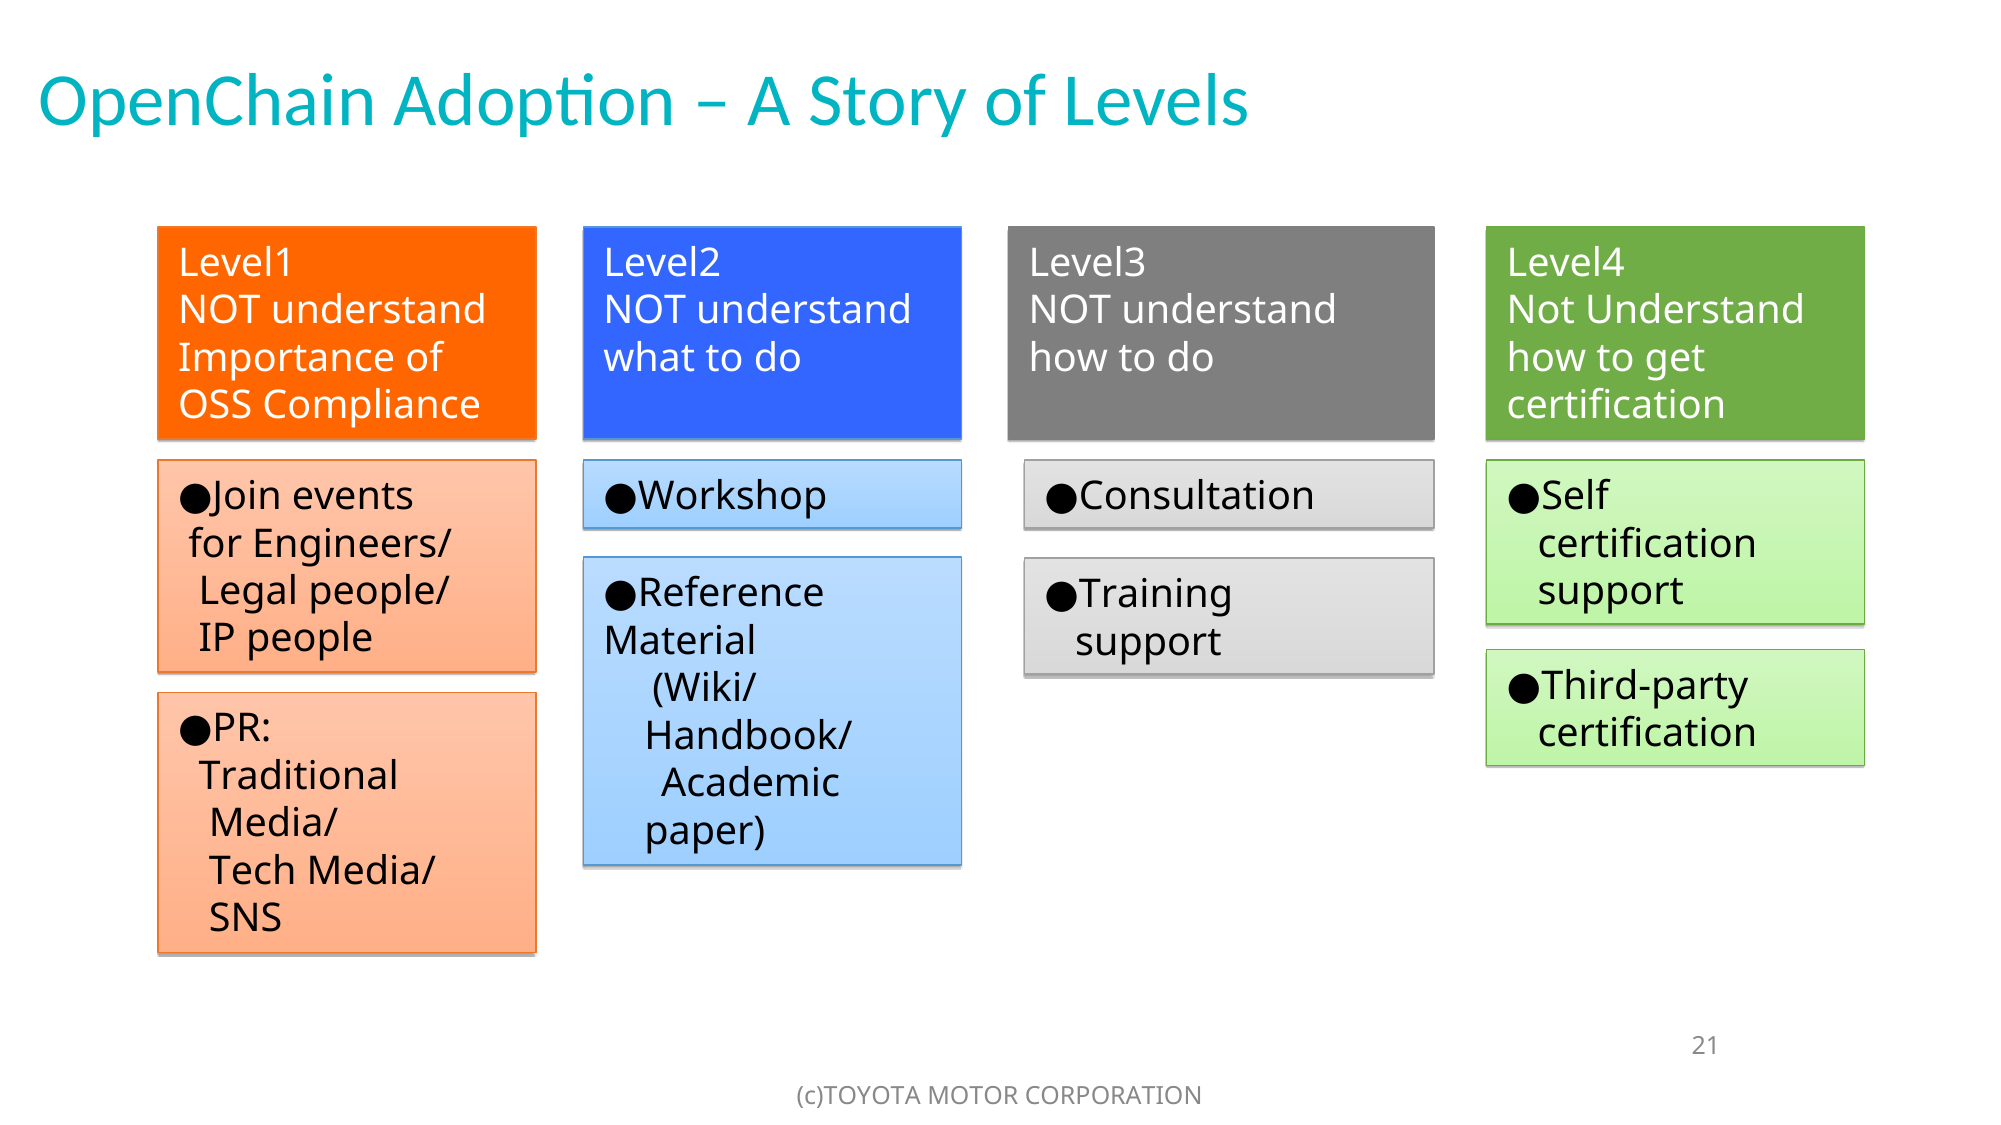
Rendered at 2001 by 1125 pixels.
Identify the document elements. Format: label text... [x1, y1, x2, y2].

text_box Level3 NOT understand how to do [1008, 227, 1434, 440]
text_box (c)TOYOTA MOTOR CORPORATION [662, 1065, 1338, 1125]
text_box ●Workshop [583, 459, 962, 529]
text_box Level1 NOT understand Importance of OSS Compliance [158, 227, 537, 440]
text_box ●Join events for Engineers/ Legal people/ IP people [158, 459, 537, 673]
text_box ●Consultation [1024, 459, 1434, 529]
text_box ●Third-party certification [1486, 649, 1865, 766]
text_box Level4 Not Understand how to get certification [1486, 227, 1865, 440]
text_box ●PR: Traditional Media/ Tech Media/ SNS [158, 692, 537, 953]
text_box 21 [1676, 1016, 1863, 1077]
text_box Level2 NOT understand what to do [583, 227, 962, 440]
text_box ●Training support [1024, 558, 1434, 675]
text_box ●Self certification support [1486, 459, 1865, 625]
title OpenChain Adoption – A Story of Levels [23, 45, 1662, 158]
text_box ●Reference Material (Wiki/ Handbook/ Academic paper) [583, 557, 962, 866]
